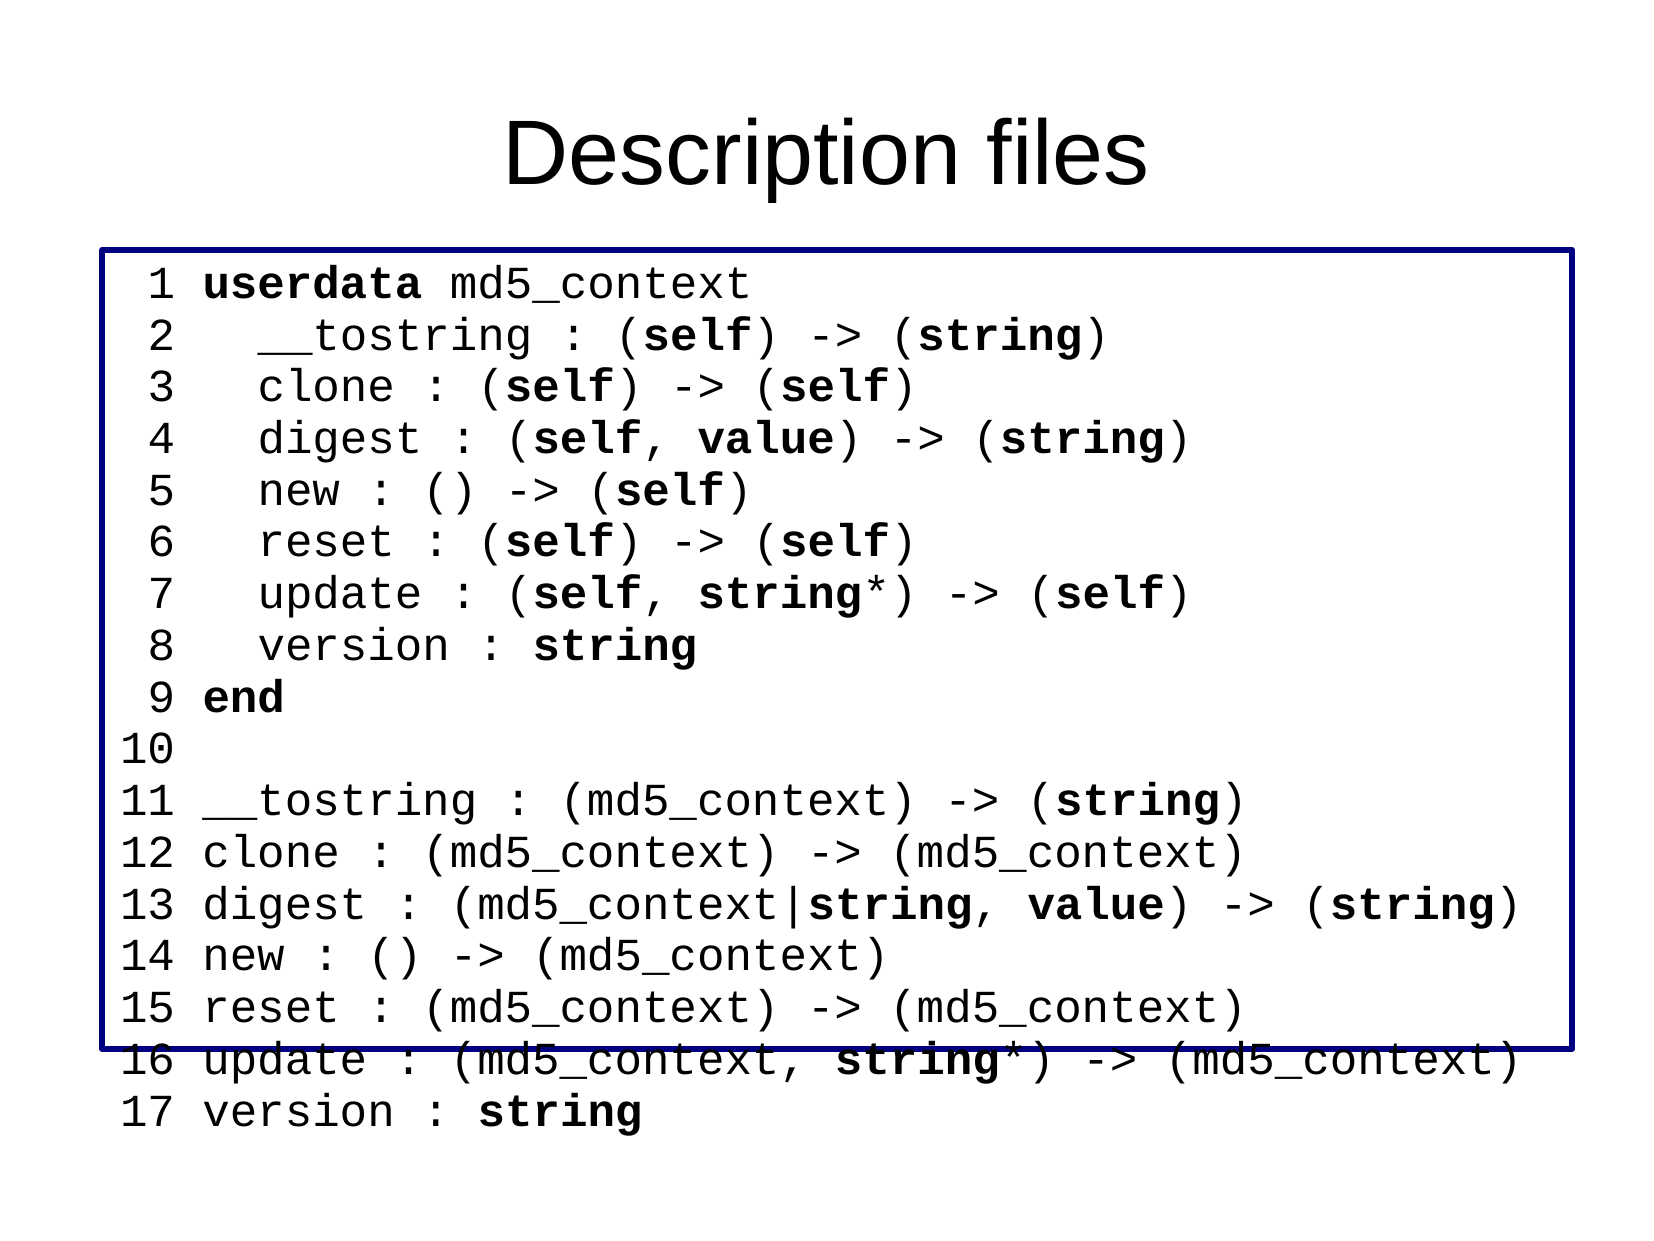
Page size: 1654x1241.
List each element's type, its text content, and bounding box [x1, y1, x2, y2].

text_box 1 userdata md5_context 2 __tostring : (self) -> (string) 3 clone : (self) -> (self) 4 digest : (self, value) -> (string) 5 new : () -> (self) 6 reset : (self) -> (self) 7 update : (self, string*) -> (self) 8 version : string 9 end 10 11 __tostring : (md5_context) -> (string) 12 clone : (md5_context) -> (md5_context) 13 digest : (md5_context|string, value) -> (string) 14 new : () -> (md5_context) 15 reset : (md5_context) -> (md5_context) 16 update : (md5_context, string*) -> (md5_context) 17 version : string [102, 249, 1573, 1049]
title Description files [82, 49, 1571, 257]
